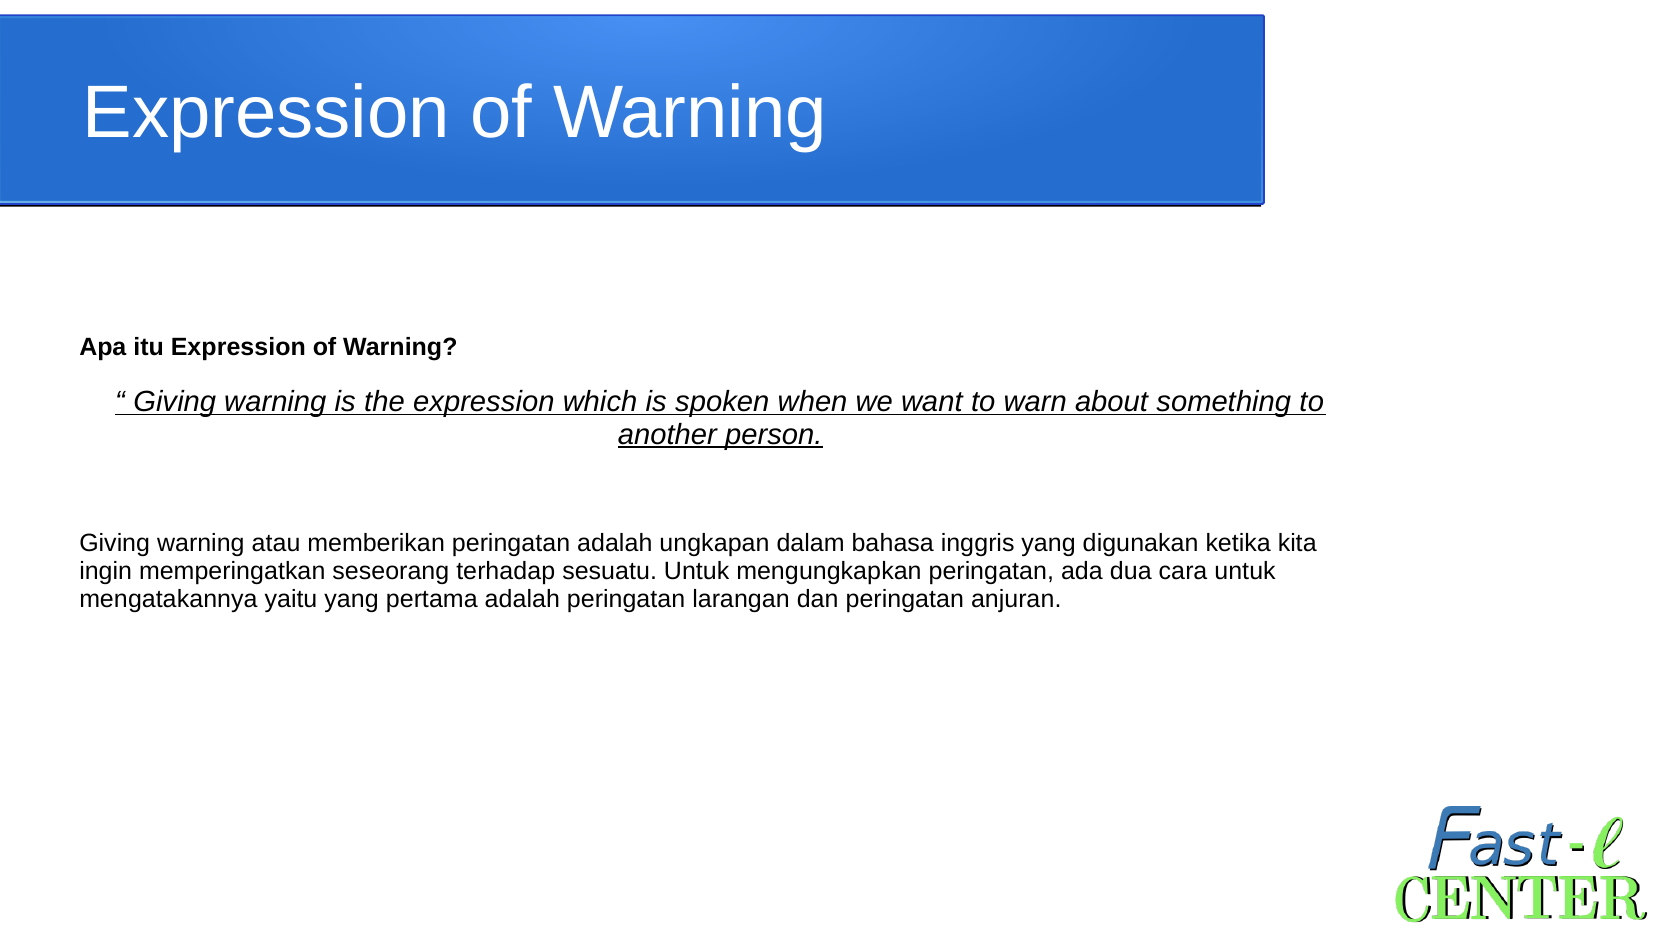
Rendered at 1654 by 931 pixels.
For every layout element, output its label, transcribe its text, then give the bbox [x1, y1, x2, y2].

picture [1395, 806, 1648, 925]
title Expression of Warning [82, 35, 1235, 189]
text_box Apa itu Expression of Warning? “ Giving warning is the expression which is spoken when we want to warn about something to another person. Giving warning atau memberikan peringatan adalah ungkapan dalam bahasa inggris yang digunakan ketika kita ingin memperingatkan seseorang terhadap sesuatu. Untuk mengungkapkan peringatan, ada dua cara untuk mengatakannya yaitu yang pertama adalah peringatan larangan dan peringatan anjuran. [64, 325, 1377, 621]
